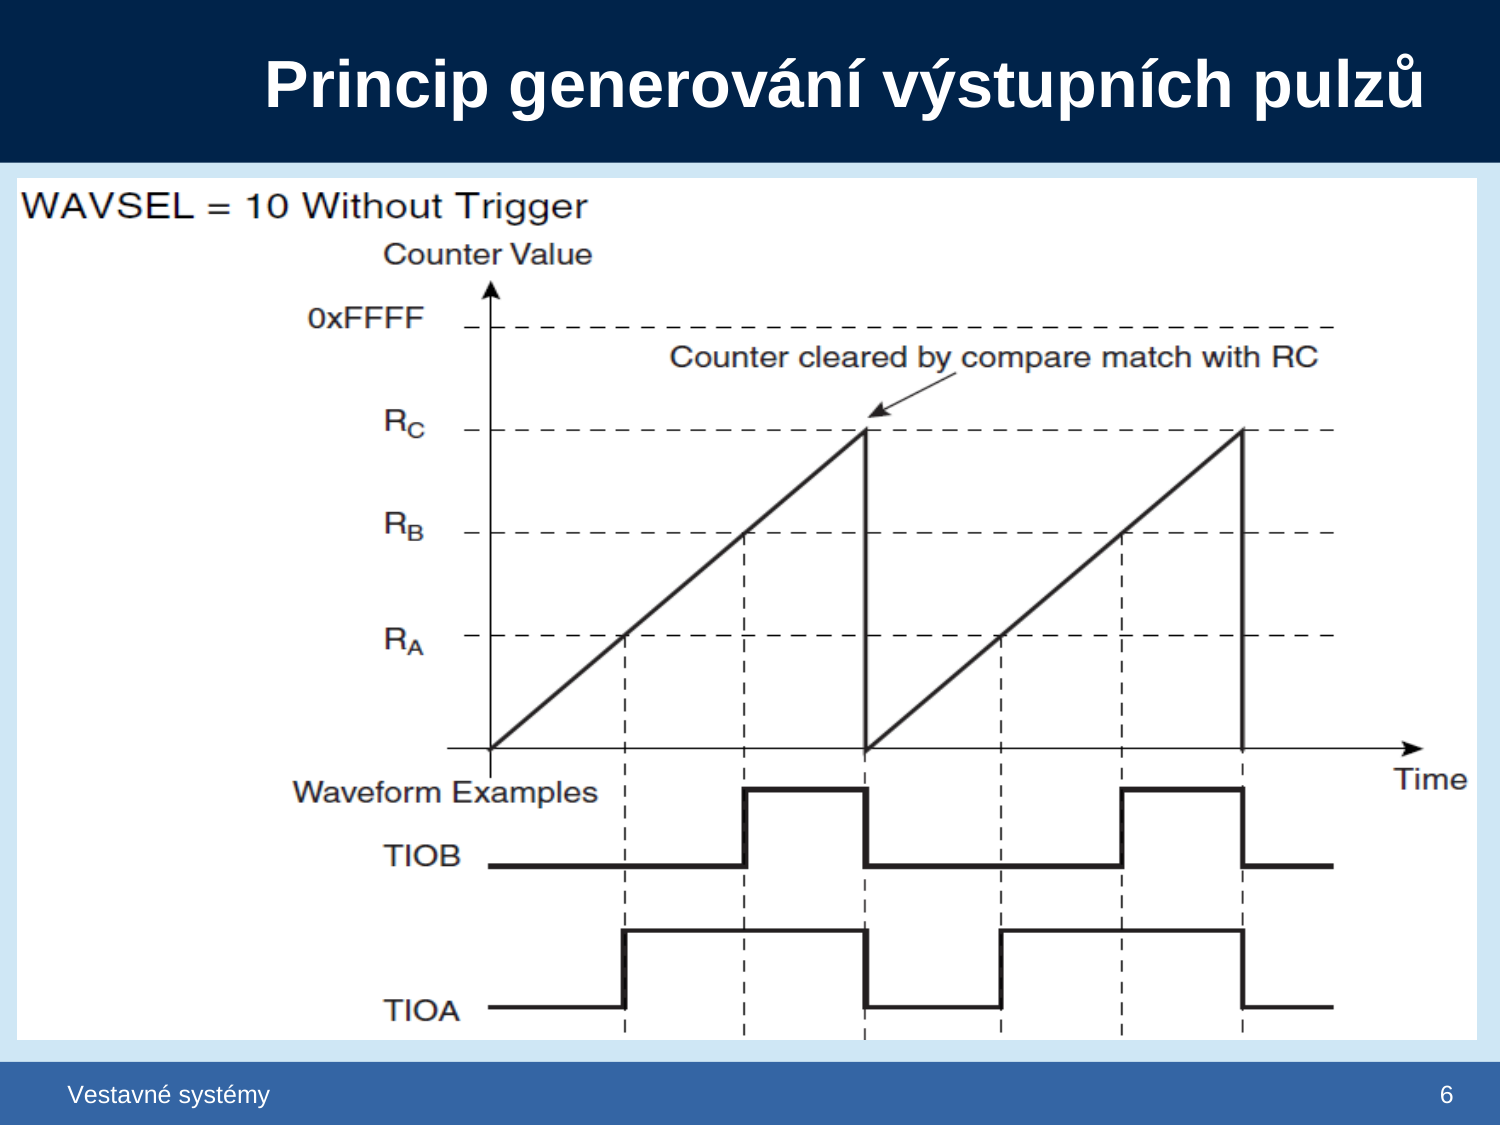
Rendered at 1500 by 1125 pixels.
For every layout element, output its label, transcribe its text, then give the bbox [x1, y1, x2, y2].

title Princip generování výstupních pulzů [47, 0, 1443, 164]
picture [17, 178, 1477, 1040]
